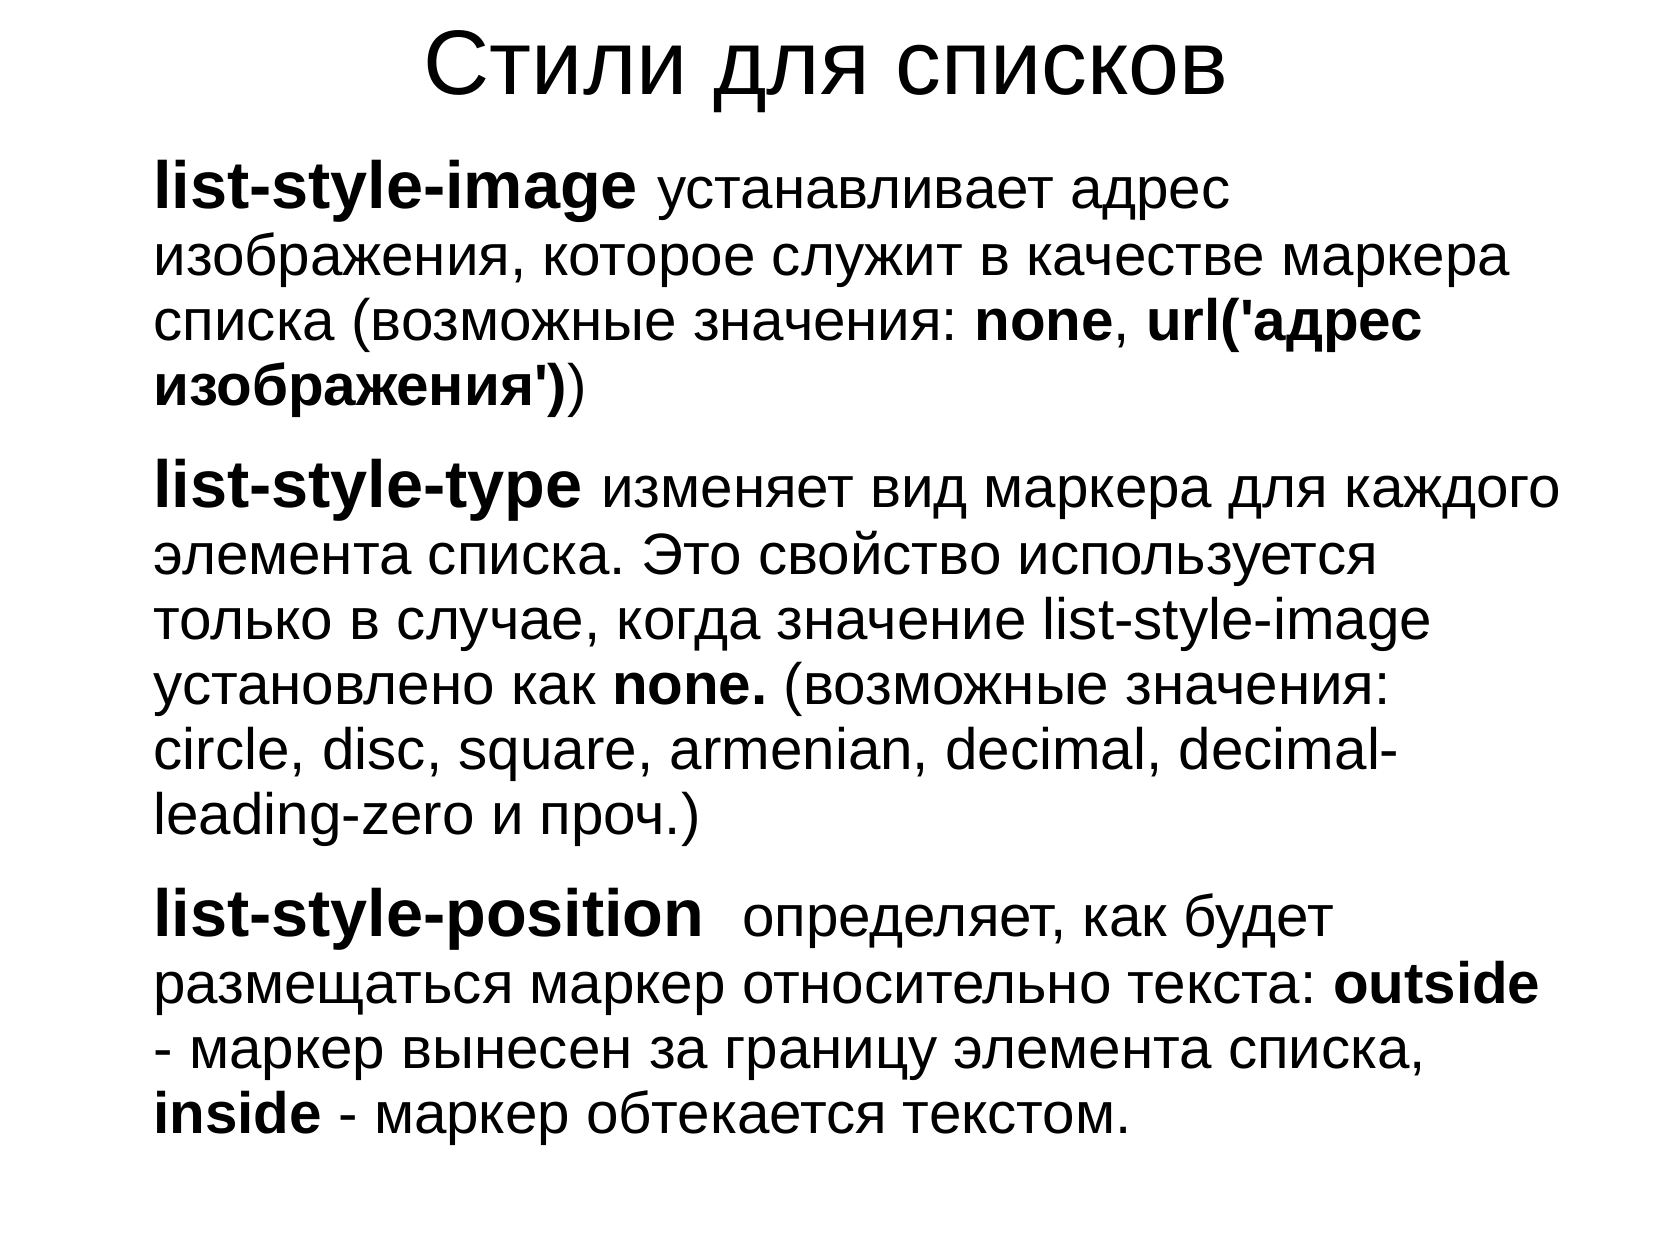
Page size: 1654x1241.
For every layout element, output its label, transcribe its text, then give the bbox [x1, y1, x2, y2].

list list-style-image устанавливает адрес изображения, которое служит в качестве маркера списка (возможные значения: none, url('адрес изображения')) list-style-type изменяет вид маркера для каждого элемента списка. Это свойство используется только в случае, когда значение list-style-image установлено как none. (возможные значения: circle, disc, square, armenian, decimal, decimal-leading-zero и проч.) list-style-position определяет, как будет размещаться маркер относительно текста: outside - маркер вынесен за границу элемента списка, inside - маркер обтекается текстом. [82, 147, 1571, 1241]
title Стили для списков [82, 11, 1571, 115]
